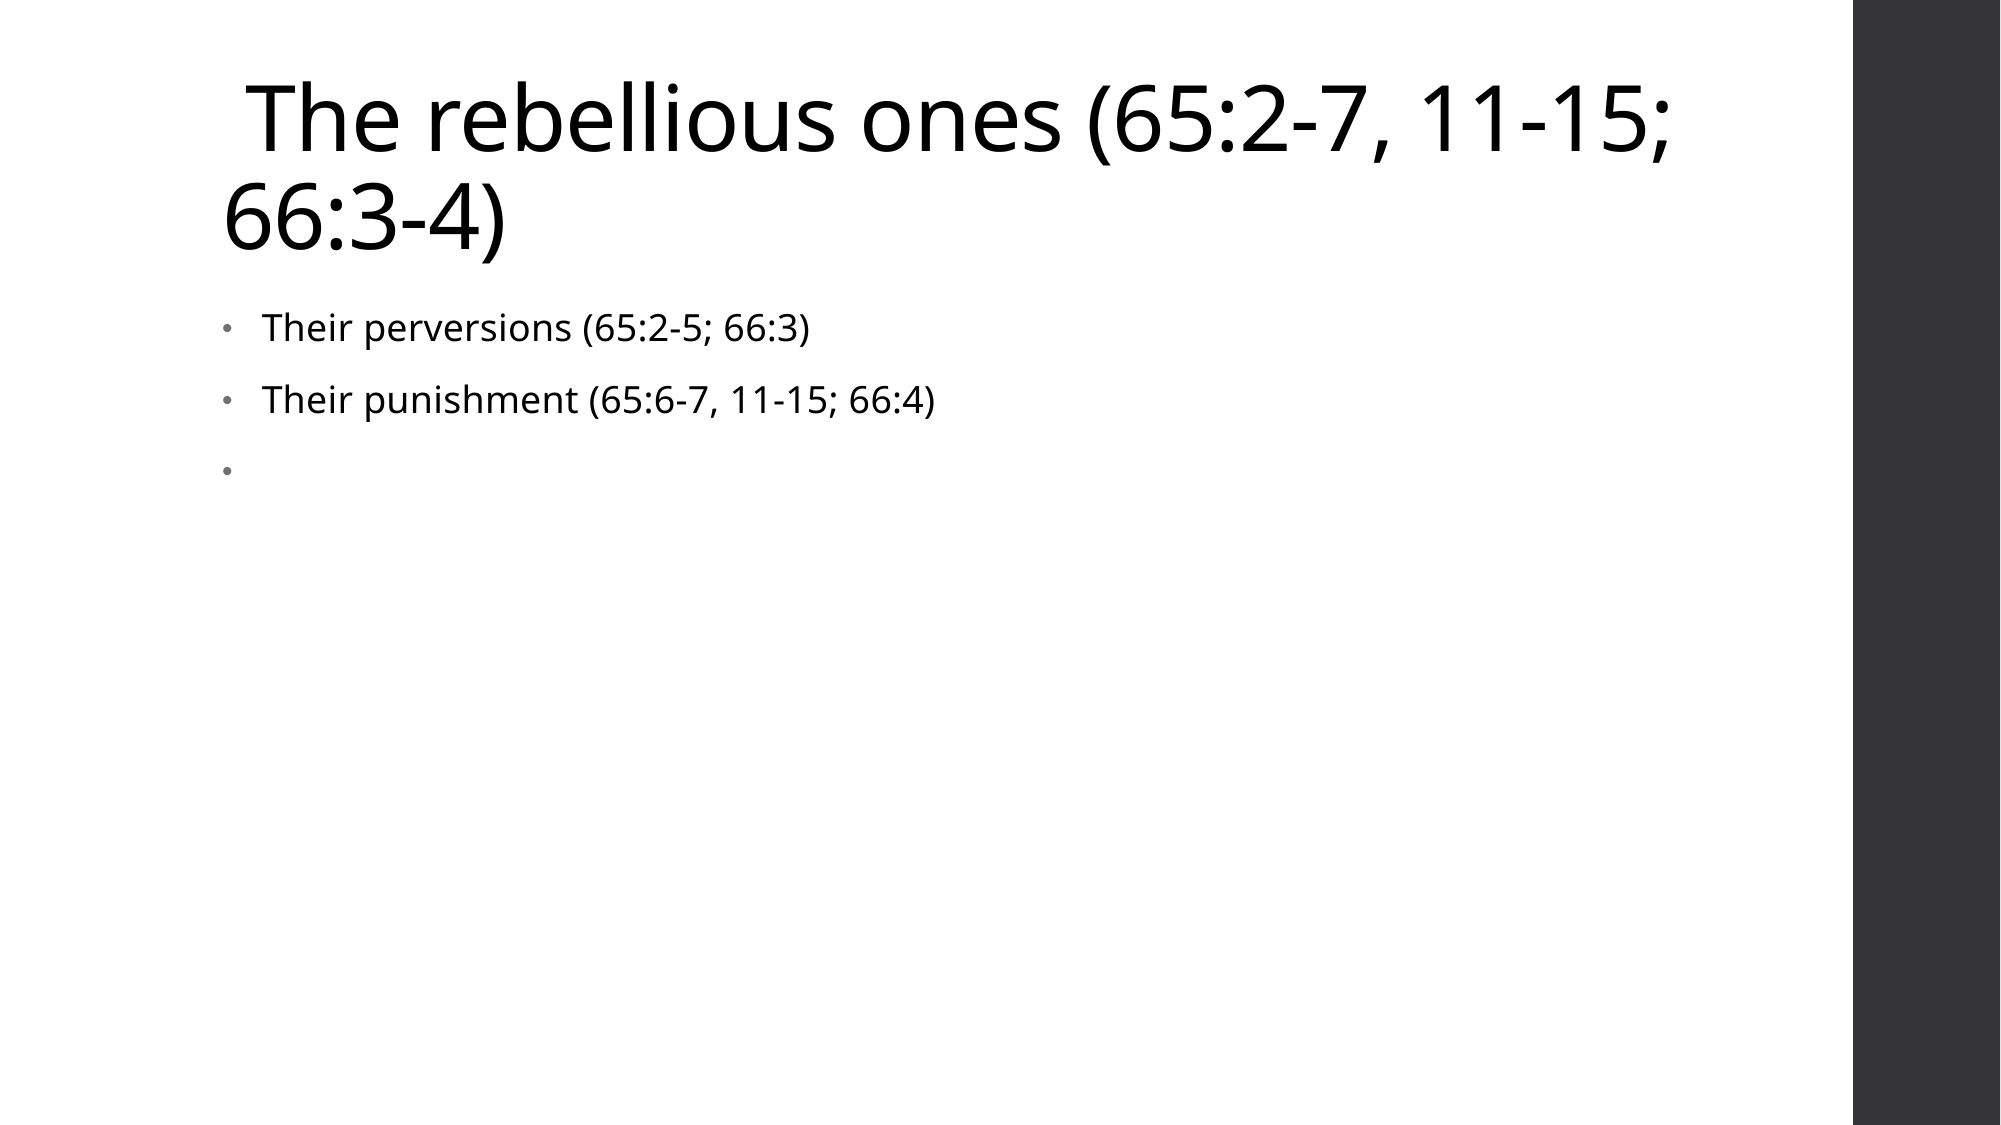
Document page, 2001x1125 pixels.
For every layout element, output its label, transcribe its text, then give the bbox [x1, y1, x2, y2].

list Their perversions (65:2-5; 66:3) Their punishment (65:6-7, 11-15; 66:4) [206, 299, 1617, 1014]
title The rebellious ones (65:2-7, 11-15; 66:3-4) [206, 60, 1797, 278]
